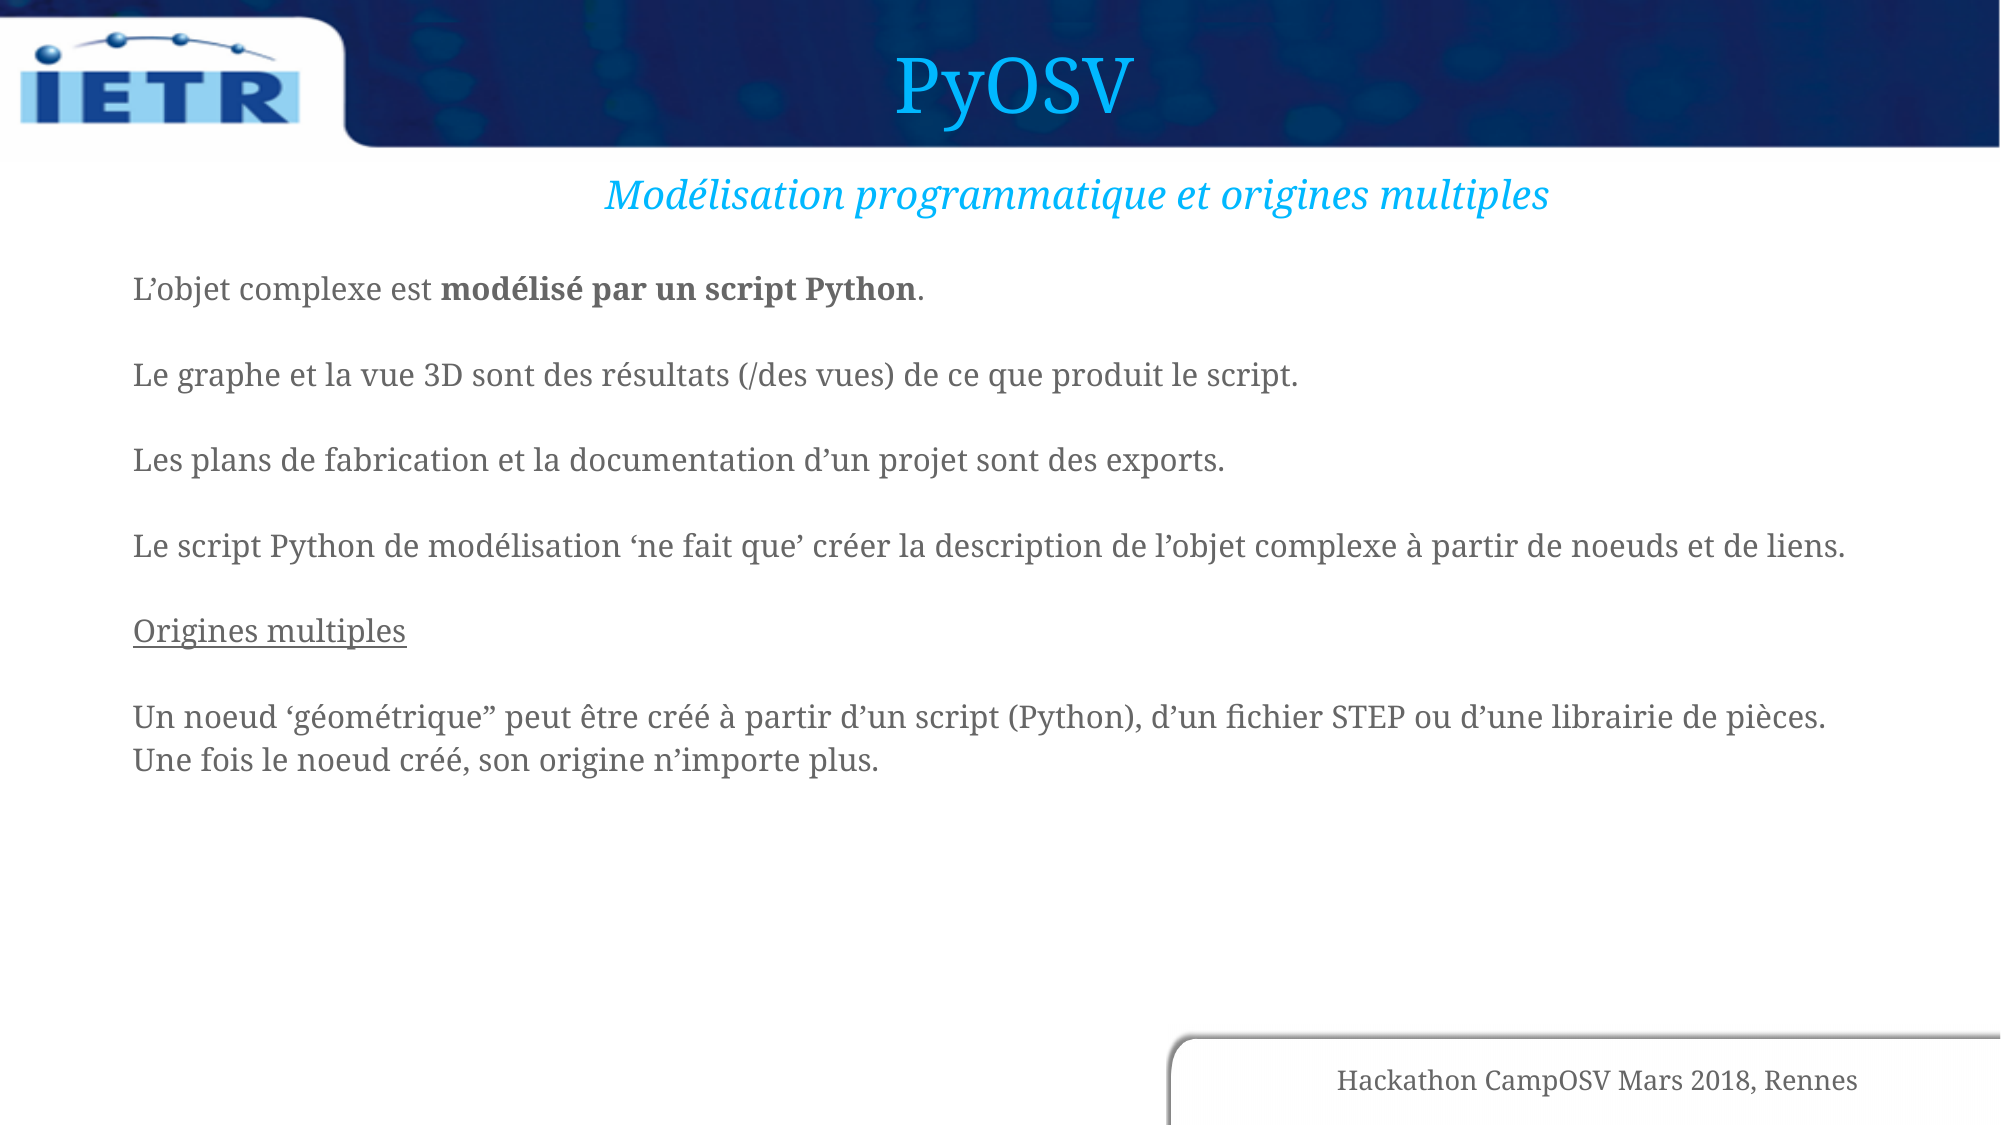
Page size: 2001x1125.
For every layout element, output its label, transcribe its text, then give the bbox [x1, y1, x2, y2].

text_box Hackathon CampOSV Mars 2018, Rennes [1322, 1054, 1864, 1106]
text_box L’objet complexe est modélisé par un script Python. Le graphe et la vue 3D sont des résultats (/des vues) de ce que produit le script. Les plans de fabrication et la documentation d’un projet sont des exports. Le script Python de modélisation ‘ne fait que’ créer la description de l’objet complexe à partir de noeuds et de liens. Origines multiples Un noeud ‘géométrique” peut être créé à partir d’un script (Python), d’un fichier STEP ou d’une librairie de pièces. Une fois le noeud créé, son origine n’importe plus. [118, 259, 1867, 969]
picture [0, 0, 2000, 165]
picture [1166, 1024, 2001, 1125]
text_box PyOSV [879, 23, 1156, 143]
text_box Modélisation programmatique et origines multiples [590, 159, 1437, 253]
